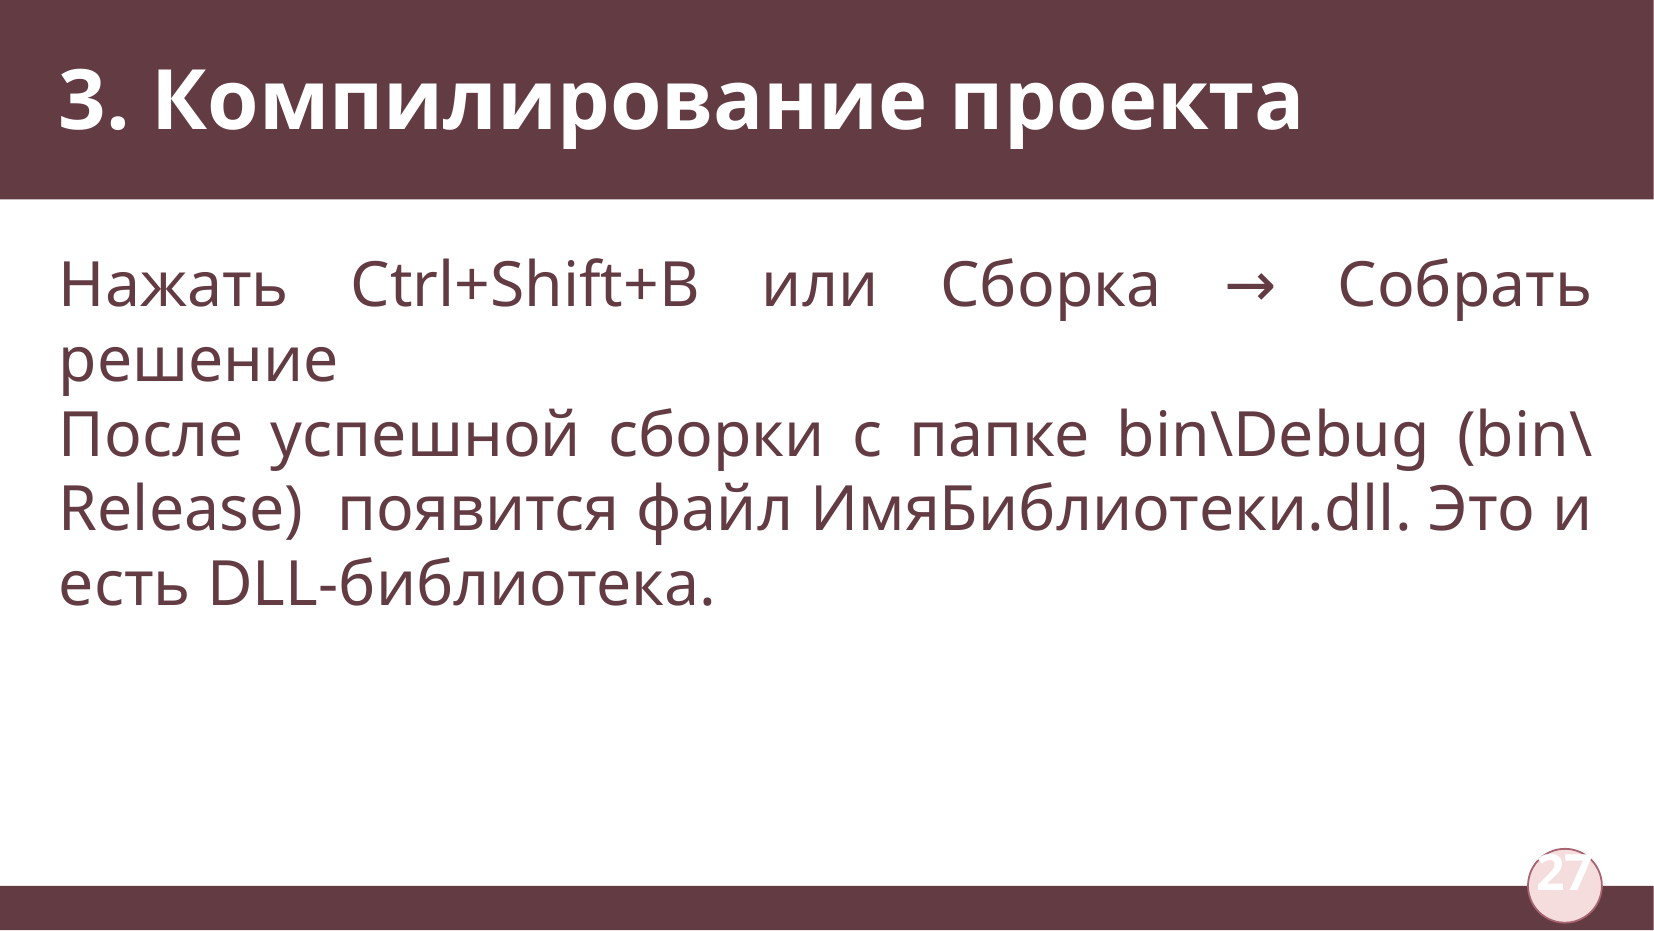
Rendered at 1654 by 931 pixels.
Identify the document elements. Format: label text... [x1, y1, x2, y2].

title 3. Компилирование проекта [59, 37, 1595, 155]
list Нажать Ctrl+Shift+B или Сборка → Собрать решение После успешной сборки с папке bin\Debug (bin\Release) появится файл ИмяБиблиотеки.dll. Это и есть DLL-библиотека. [59, 243, 1595, 694]
